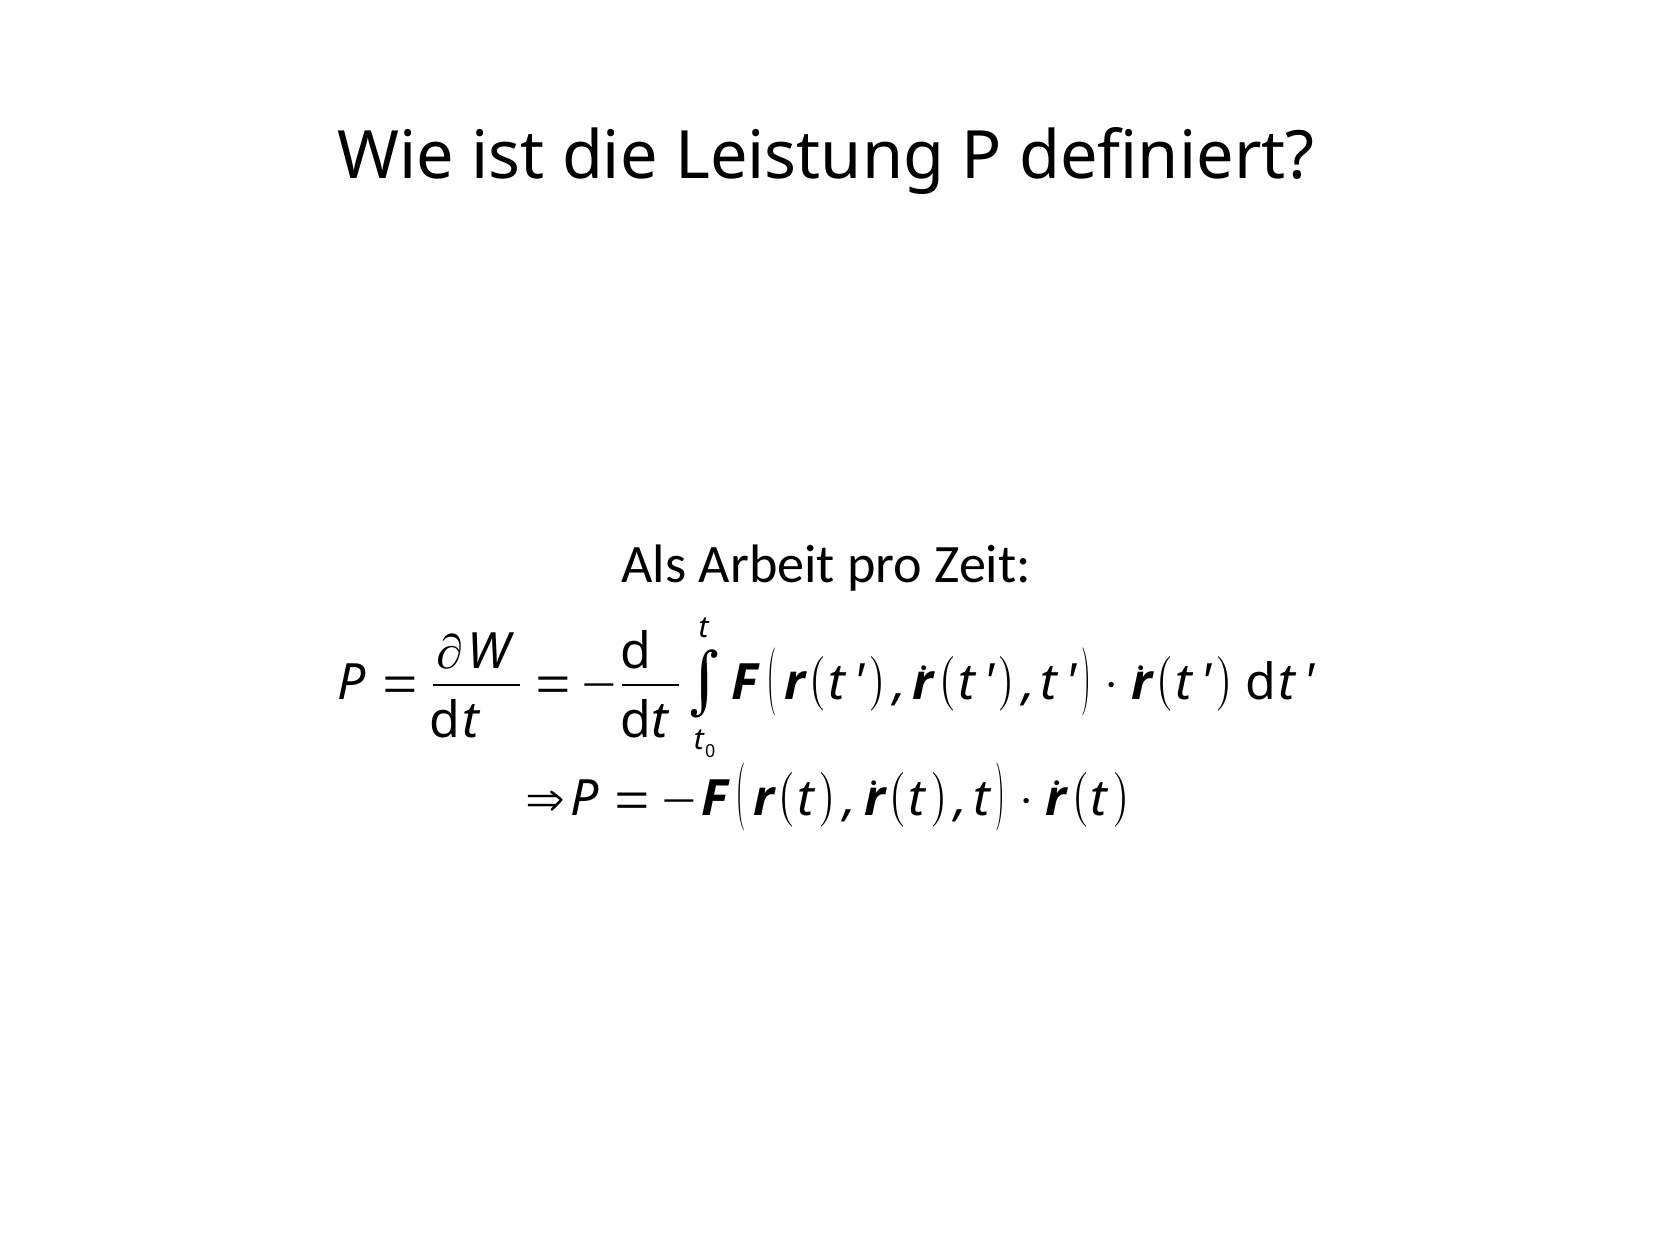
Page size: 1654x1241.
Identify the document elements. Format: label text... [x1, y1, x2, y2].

subtitle Als Arbeit pro Zeit: [82, 290, 1571, 1010]
title Wie ist die Leistung P definiert? [82, 49, 1571, 257]
chart [331, 609, 1322, 832]
